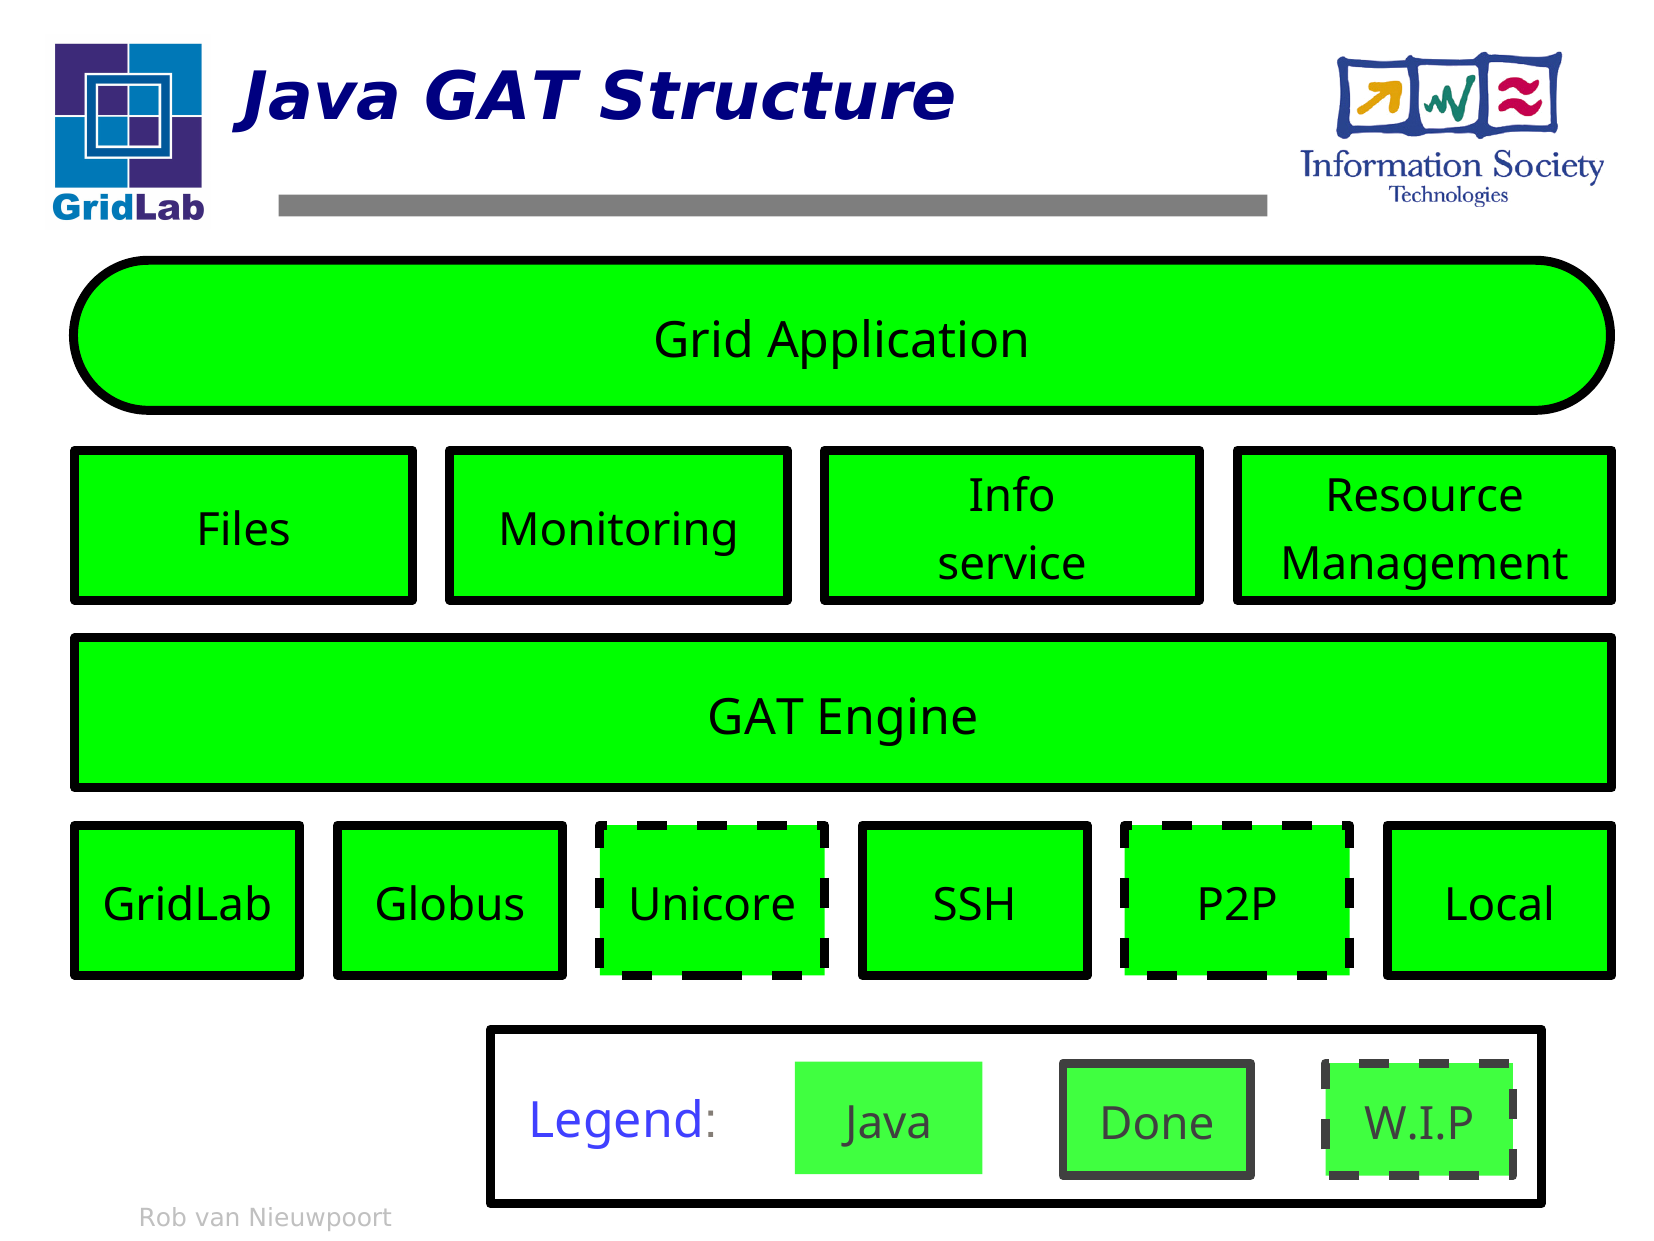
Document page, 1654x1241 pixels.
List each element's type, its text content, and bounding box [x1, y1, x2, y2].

picture [1293, 34, 1611, 214]
text_box [490, 1029, 1542, 1204]
text_box SSH [862, 825, 1088, 976]
text_box Resource Management [1237, 450, 1612, 601]
text_box Monitoring [449, 450, 788, 601]
text_box Files [74, 450, 413, 601]
text_box GAT Engine [74, 637, 1612, 788]
text_box Globus [337, 825, 563, 976]
text_box GridLab [74, 825, 300, 976]
text_box P2P [1124, 825, 1350, 976]
text_box Grid Application [73, 260, 1611, 411]
text_box Local [1387, 825, 1612, 976]
text_box Info service [824, 450, 1200, 601]
picture [45, 34, 211, 230]
text_box Unicore [599, 825, 825, 976]
title Java GAT Structure [243, 0, 1280, 187]
